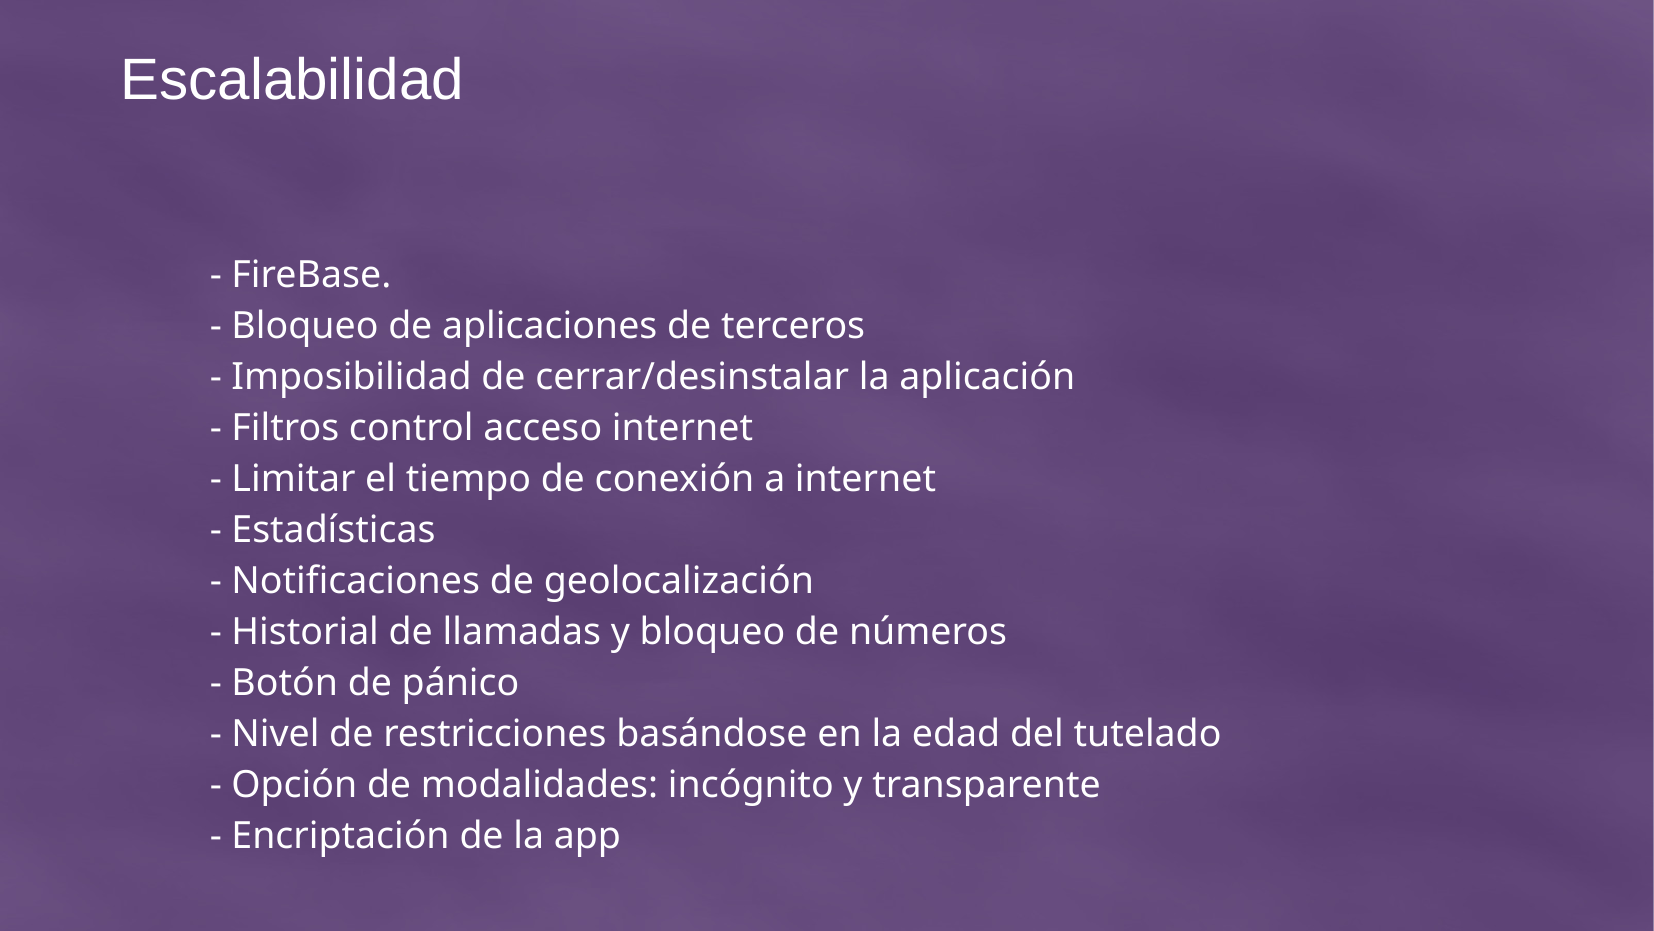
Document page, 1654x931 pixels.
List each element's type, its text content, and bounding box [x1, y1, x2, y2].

subtitle [580, 830, 592, 846]
picture [0, 0, 1654, 931]
subtitle [90, 166, 1576, 856]
subtitle [603, 830, 615, 846]
subtitle [324, 830, 336, 846]
text_box - FireBase. - Bloqueo de aplicaciones de terceros - Imposibilidad de cerrar/desinstalar la aplicación - Filtros control acceso internet - Limitar el tiempo de conexión a internet - Estadísticas - Notificaciones de geolocalización - Historial de llamadas y bloqueo de números - Botón de pánico - Nivel de restricciones basándose en la edad del tutelado - Opción de modalidades: incógnito y transparente - Encriptación de la app [195, 240, 1441, 796]
title Escalabilidad [30, 13, 556, 145]
